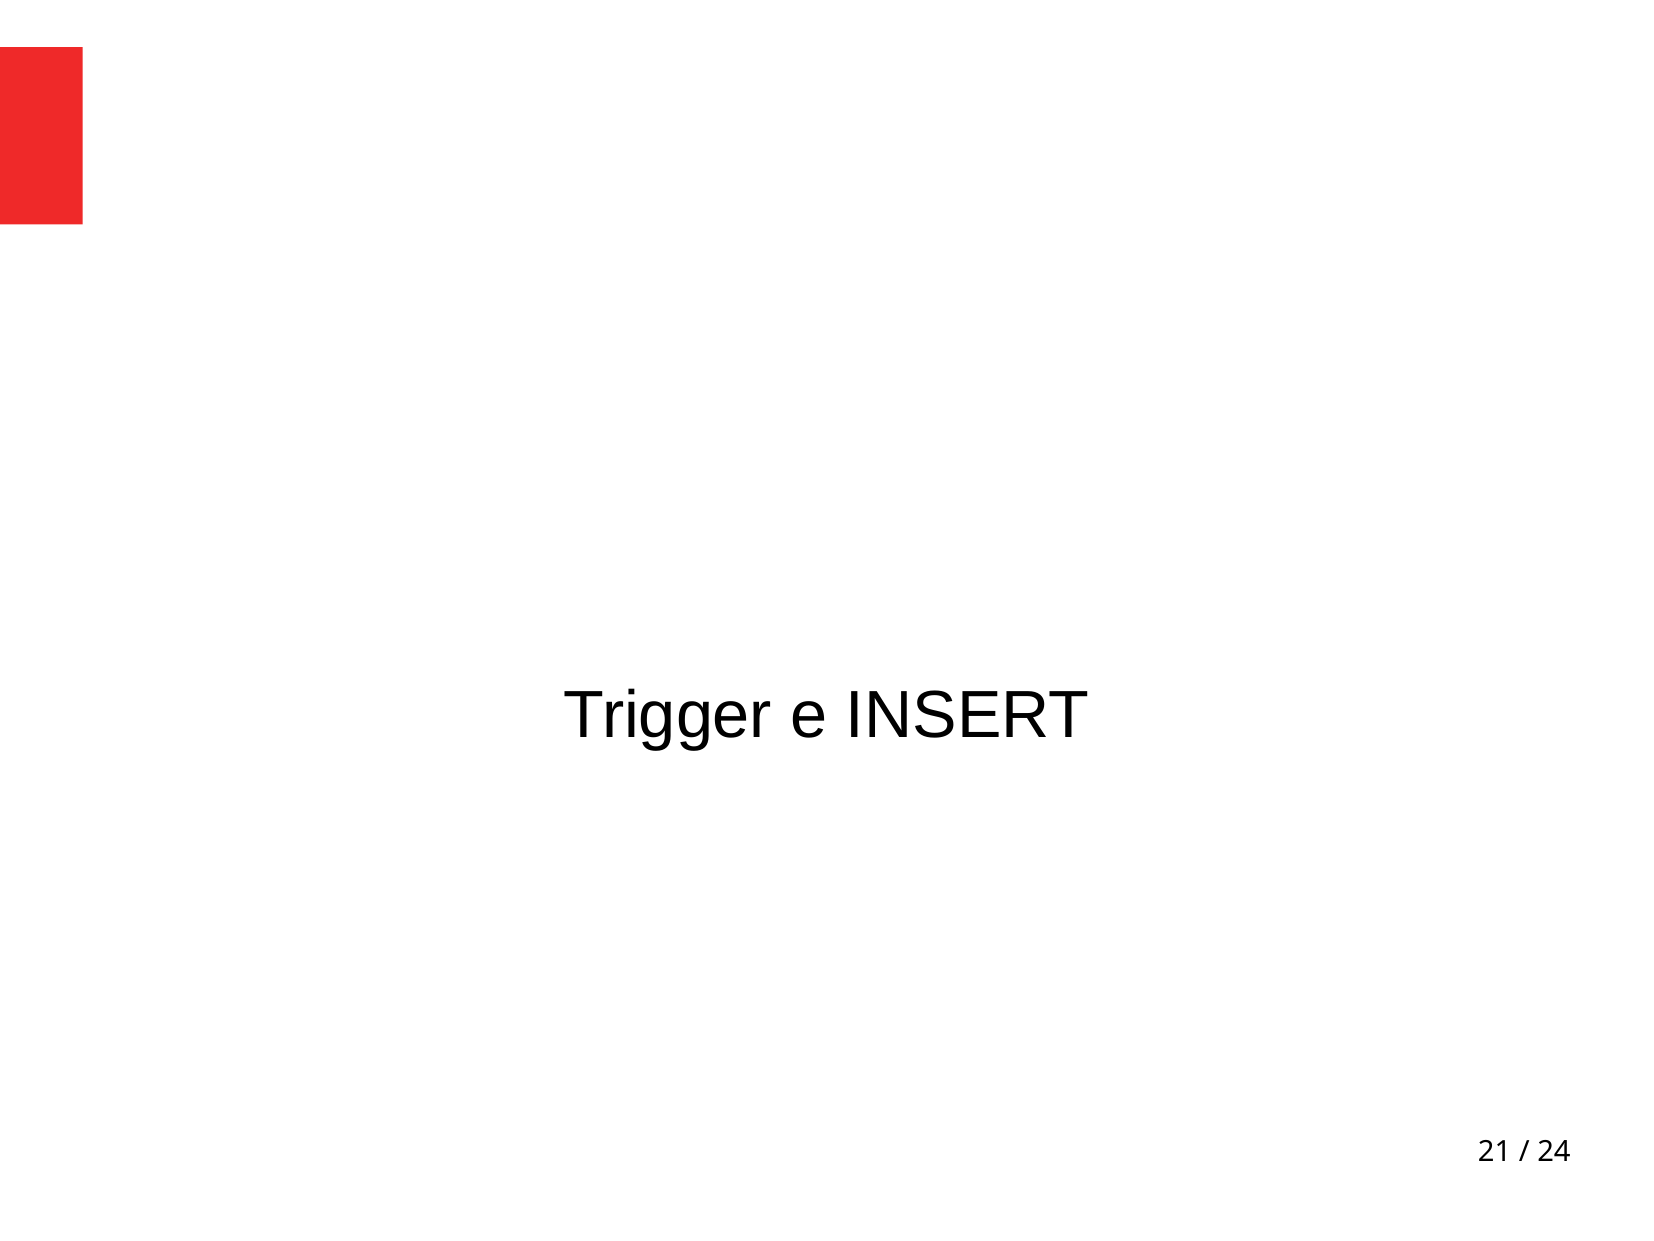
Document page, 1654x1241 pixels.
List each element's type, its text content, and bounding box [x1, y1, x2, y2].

subtitle Trigger e INSERT [118, 354, 1536, 1074]
